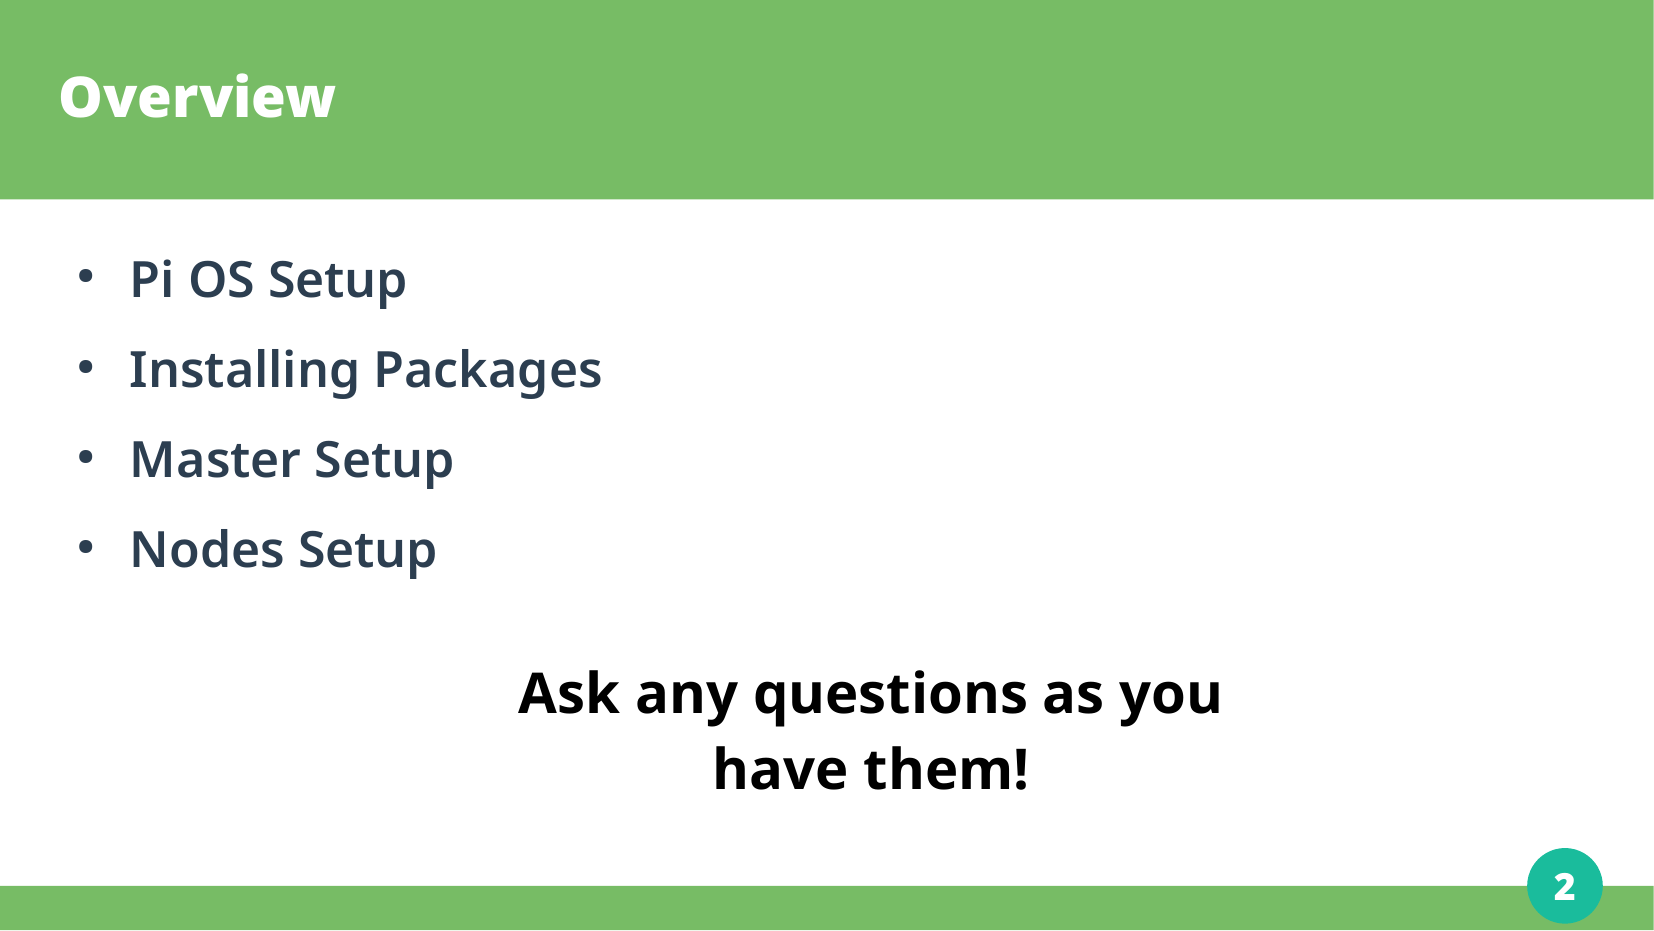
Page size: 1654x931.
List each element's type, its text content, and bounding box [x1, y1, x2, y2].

title Ask any questions as you have them! [487, 596, 1256, 863]
list Pi OS Setup Installing Packages Master Setup Nodes Setup [59, 243, 1595, 864]
title Overview [59, 37, 1595, 156]
